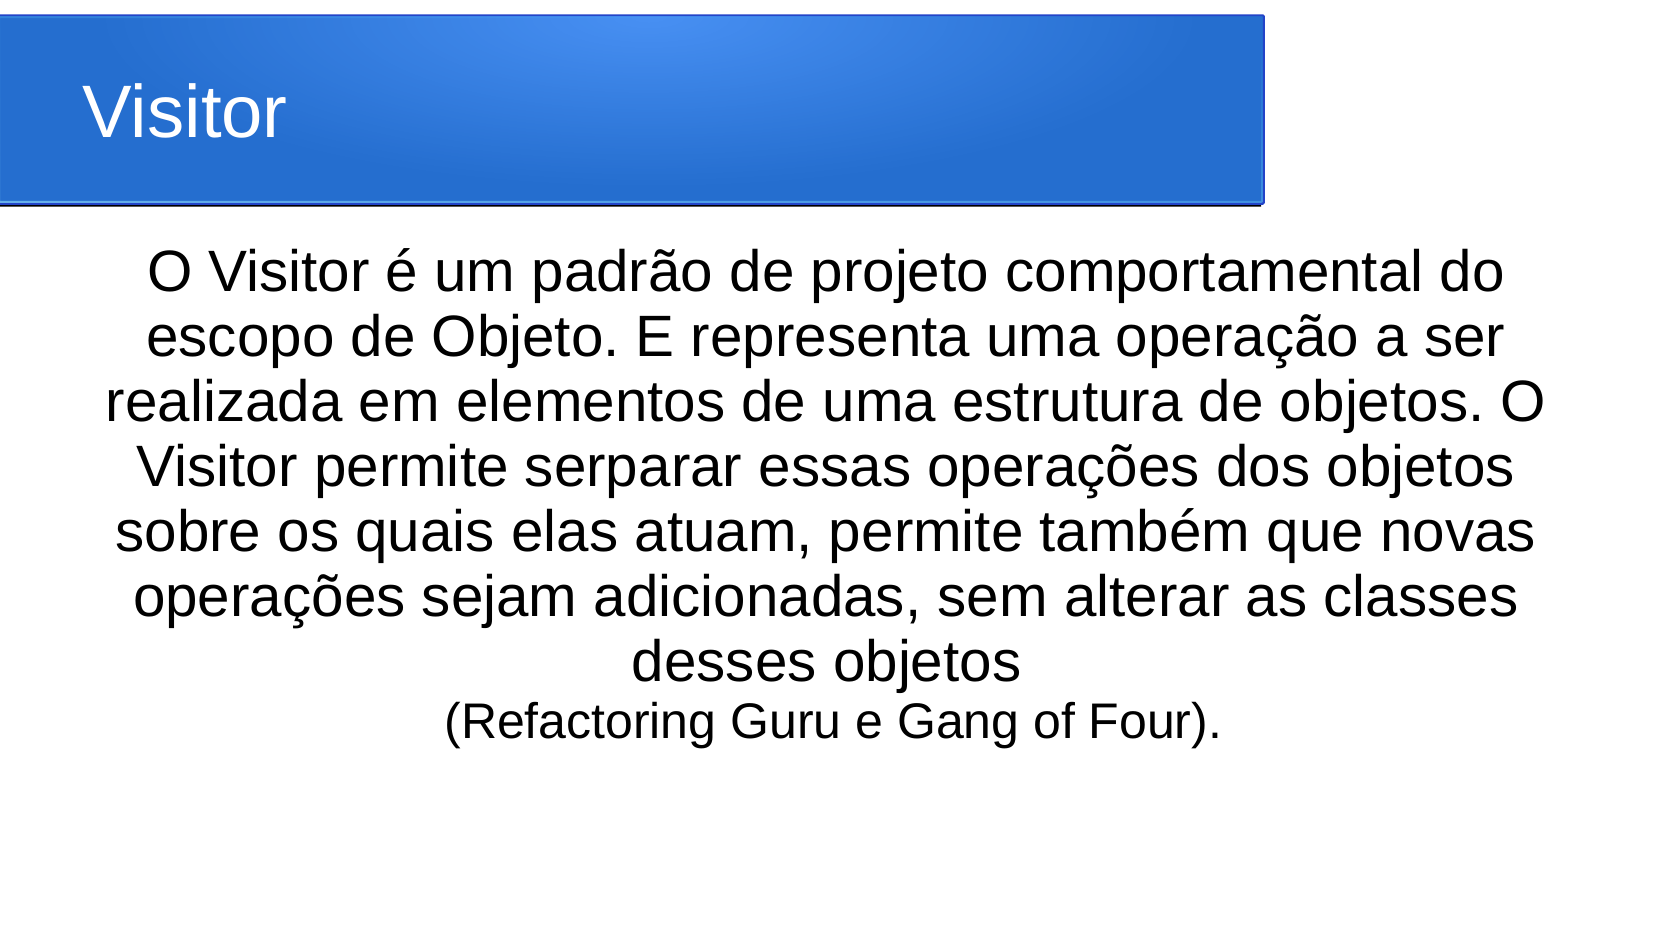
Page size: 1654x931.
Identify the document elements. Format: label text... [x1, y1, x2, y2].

title Visitor [82, 35, 1235, 189]
subtitle O Visitor é um padrão de projeto comportamental do escopo de Objeto. E representa uma operação a ser realizada em elementos de uma estrutura de objetos. O Visitor permite serparar essas operações dos objetos sobre os quais elas atuam, permite também que novas operações sejam adicionadas, sem alterar as classes desses objetos (Refactoring Guru e Gang of Four). [82, 224, 1571, 764]
